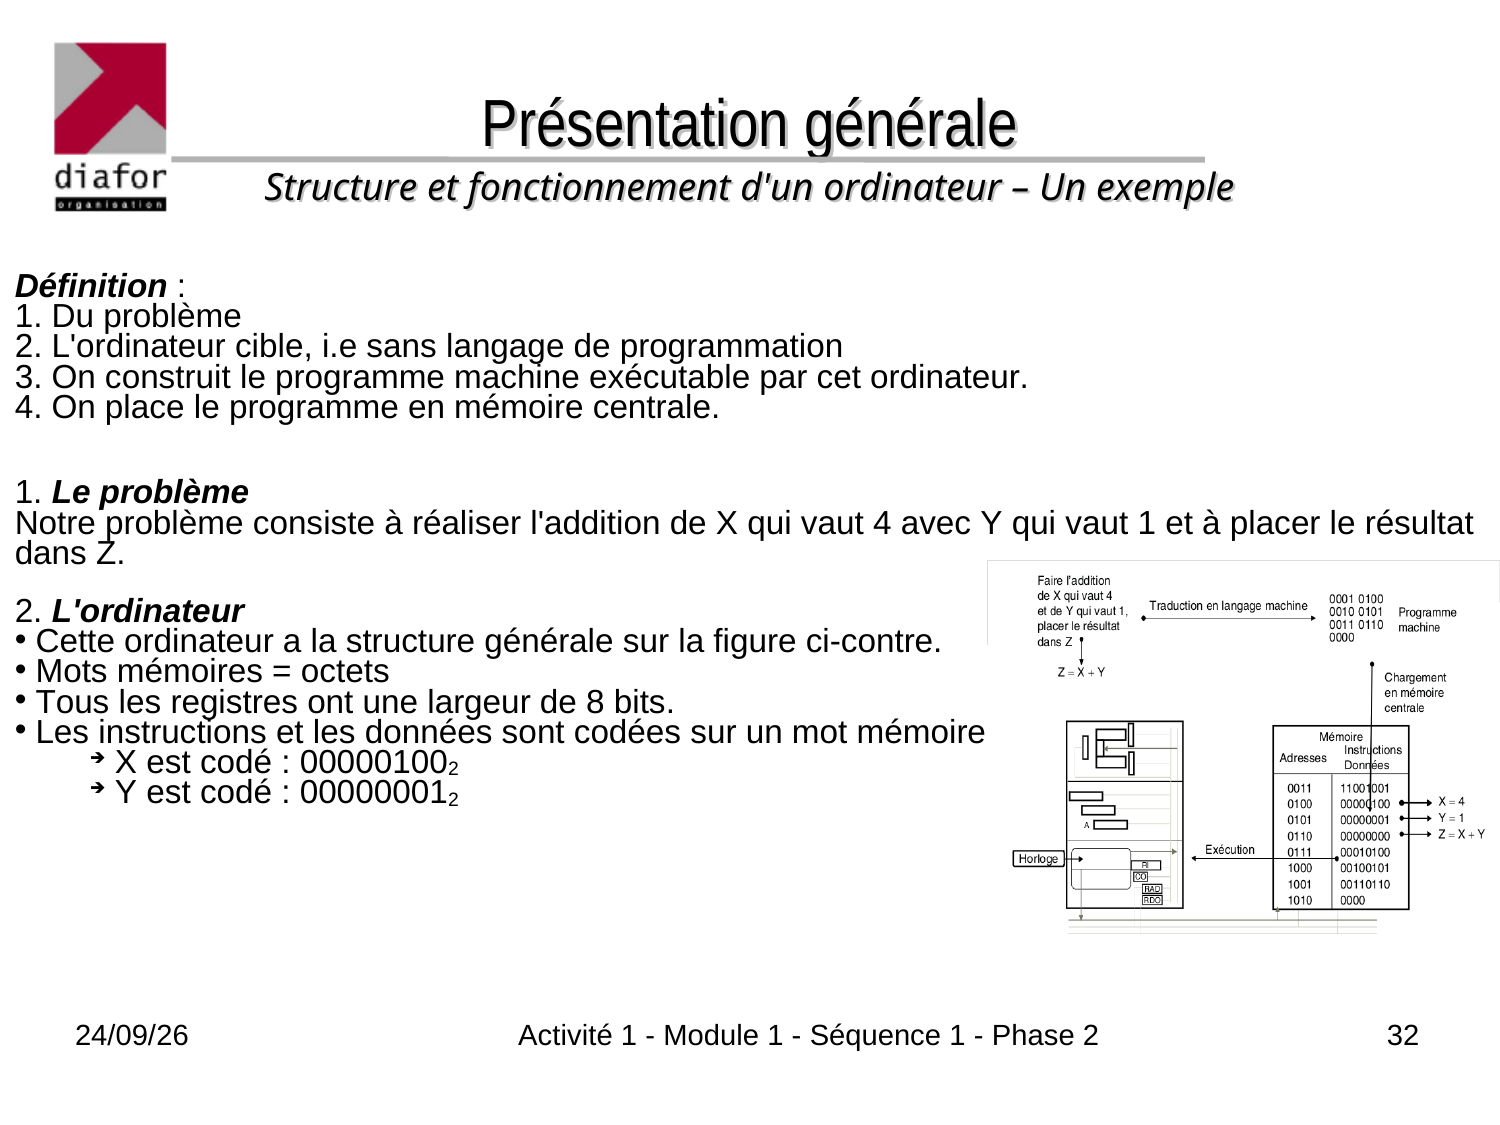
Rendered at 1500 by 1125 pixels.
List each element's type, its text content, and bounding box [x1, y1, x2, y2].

text_box Définition : Du problème L'ordinateur cible, i.e sans langage de programmation On construit le programme machine exécutable par cet ordinateur. On place le programme en mémoire centrale. [0, 265, 1046, 432]
title Présentation générale Structure et fonctionnement d'un ordinateur – Un exemple [75, 45, 1426, 250]
picture [987, 560, 1500, 945]
text_box 2. L'ordinateur Cette ordinateur a la structure générale sur la figure ci-contre. Mots mémoires = octets Tous les registres ont une largeur de 8 bits. Les instructions et les données sont codées sur un mot mémoire : X est codé : 000001002 Y est codé : 000000012 [0, 590, 987, 865]
text_box 1. Le problème Notre problème consiste à réaliser l'addition de X qui vaut 4 avec Y qui vaut 1 et à placer le résultat dans Z. [0, 472, 1500, 579]
picture [53, 42, 168, 213]
